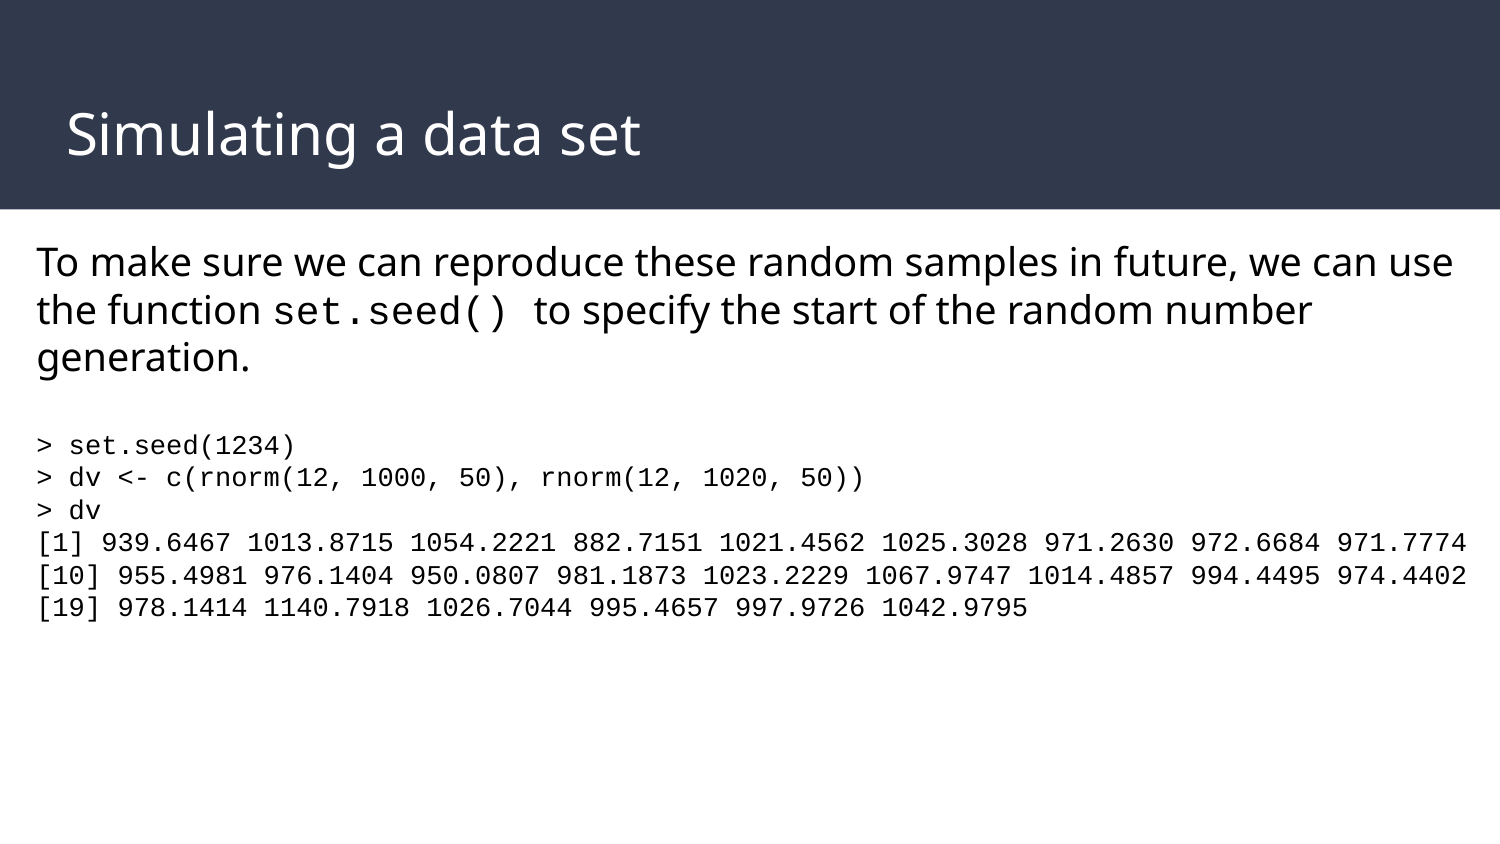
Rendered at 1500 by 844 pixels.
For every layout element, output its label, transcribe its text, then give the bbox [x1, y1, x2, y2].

text_box To make sure we can reproduce these random samples in future, we can use the function set.seed() to specify the start of the random number generation. > set.seed(1234) > dv <- c(rnorm(12, 1000, 50), rnorm(12, 1020, 50)) > dv [1] 939.6467 1013.8715 1054.2221 882.7151 1021.4562 1025.3028 971.2630 972.6684 971.7774 [10] 955.4981 976.1404 950.0807 981.1873 1023.2229 1067.9747 1014.4857 994.4495 974.4402 [19] 978.1414 1140.7918 1026.7044 995.4657 997.9726 1042.9795 [21, 222, 1486, 827]
title Simulating a data set [51, 82, 1449, 185]
